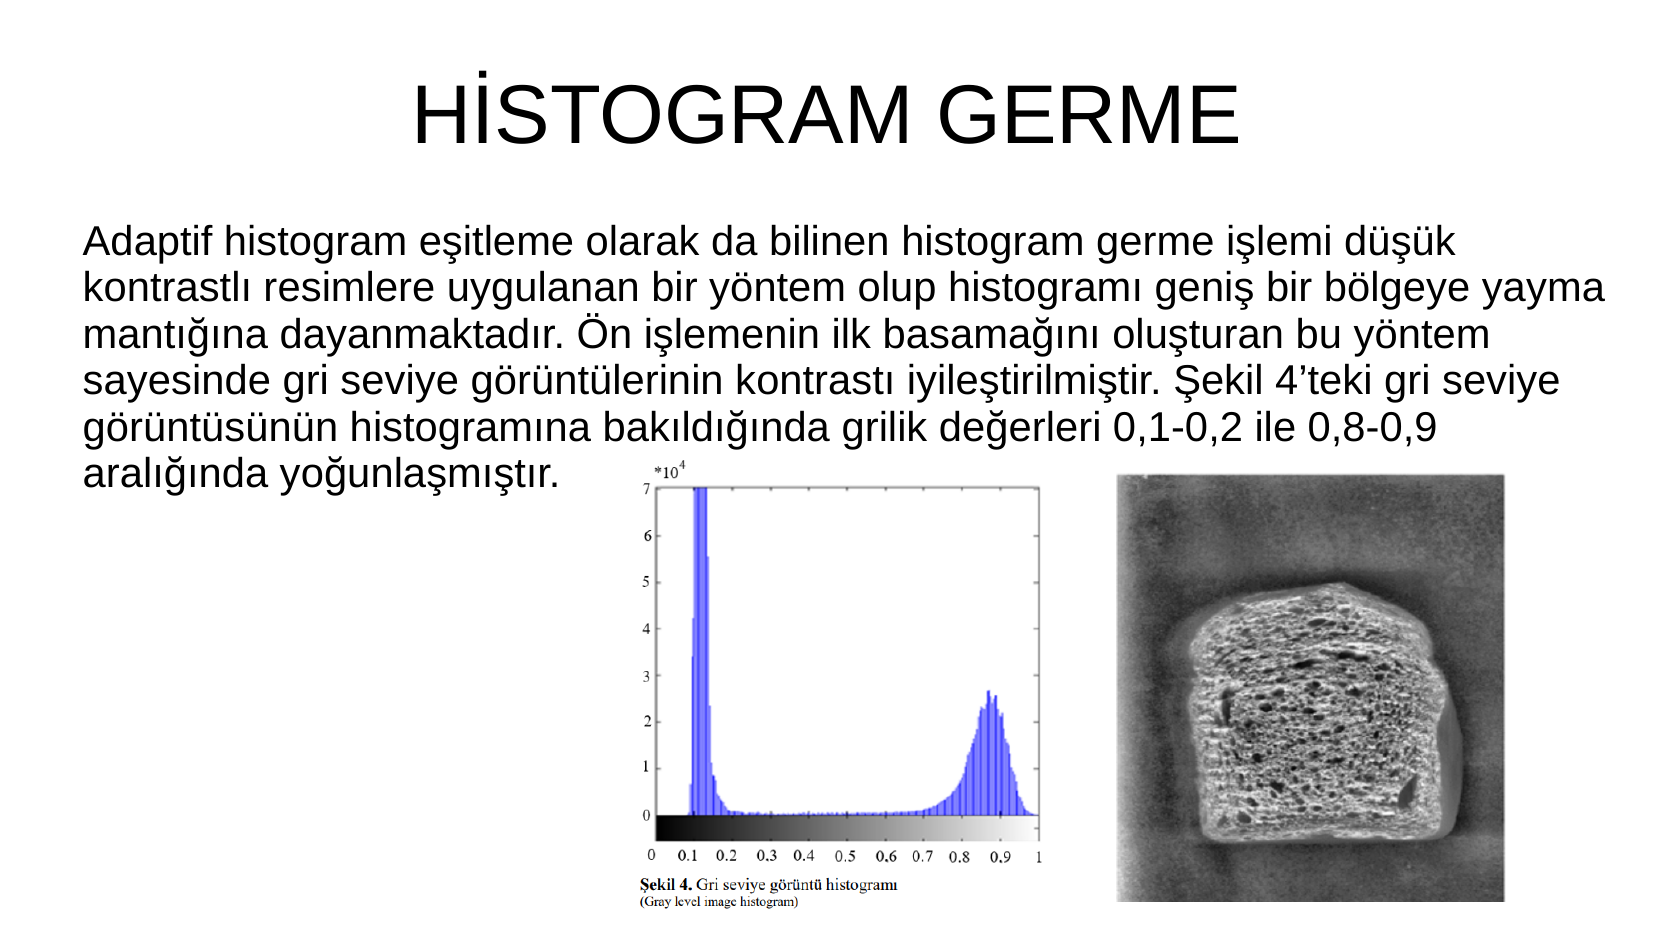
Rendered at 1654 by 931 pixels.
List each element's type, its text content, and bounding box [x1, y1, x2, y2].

title HİSTOGRAM GERME [82, 37, 1571, 193]
picture [1116, 472, 1506, 902]
picture [620, 456, 1067, 916]
list Adaptif histogram eşitleme olarak da bilinen histogram germe işlemi düşük kontrastlı resimlere uygulanan bir yöntem olup histogramı geniş bir bölgeye yayma mantığına dayanmaktadır. Ön işlemenin ilk basamağını oluşturan bu yöntem sayesinde gri seviye görüntülerinin kontrastı iyileştirilmiştir. Şekil 4’teki gri seviye görüntüsünün histogramına bakıldığında grilik değerleri 0,1-0,2 ile 0,8-0,9 aralığında yoğunlaşmıştır. [82, 217, 1625, 916]
